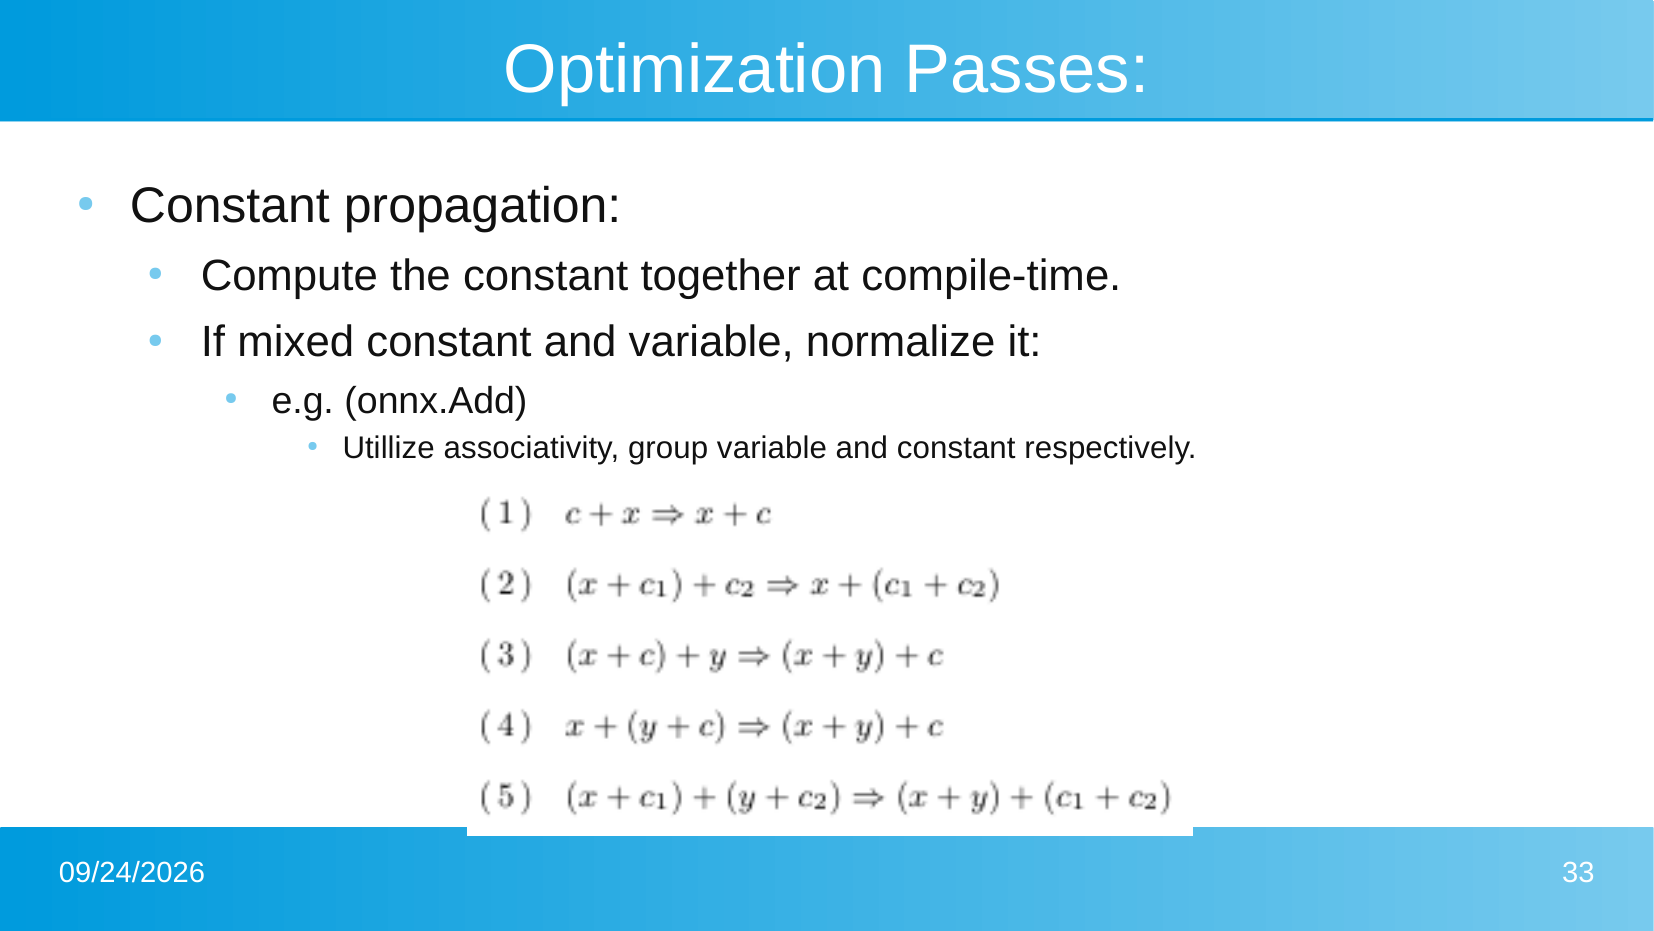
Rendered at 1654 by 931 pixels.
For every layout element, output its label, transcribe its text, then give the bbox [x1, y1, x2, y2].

title Optimization Passes: [59, 29, 1595, 108]
list Constant propagation: Compute the constant together at compile-time. If mixed constant and variable, normalize it: e.g. (onnx.Add) Utillize associativity, group variable and constant respectively. [59, 177, 1595, 768]
picture [467, 482, 1193, 836]
